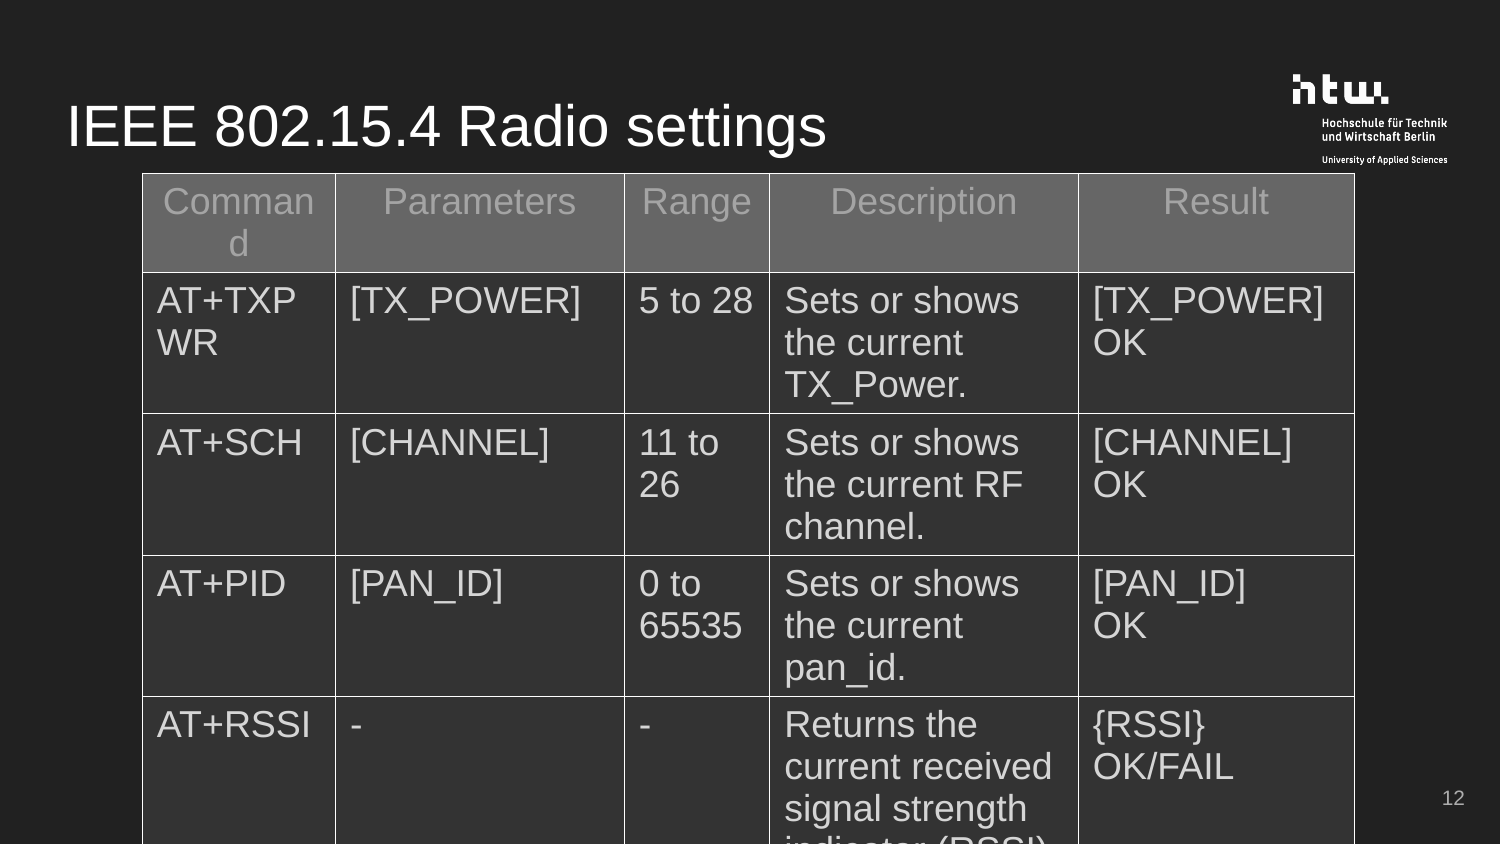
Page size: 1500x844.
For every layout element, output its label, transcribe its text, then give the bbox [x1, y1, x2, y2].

table_cell Returns the current received signal strength indicator (RSSI) [770, 697, 1078, 844]
slide_number <number> [1389, 764, 1480, 830]
table_cell [CHANNEL] OK [1079, 414, 1354, 555]
table_cell AT+RSSI [143, 697, 335, 844]
title IEEE 802.15.4 Radio settings [51, 72, 1449, 167]
table_cell 11 to 26 [625, 414, 769, 555]
table_cell AT+SCH [143, 414, 335, 555]
table_cell AT+TXPWR [143, 273, 335, 413]
table_header Range [625, 174, 769, 272]
table_cell AT+PID [143, 556, 335, 696]
table_cell {RSSI} OK/FAIL [1079, 697, 1354, 844]
table_header Parameters [336, 174, 624, 272]
table_header Result [1079, 174, 1354, 272]
table_cell Sets or shows the current RF channel. [770, 414, 1078, 555]
table_cell [CHANNEL] [336, 414, 624, 555]
table_cell 0 to 65535 [625, 556, 769, 696]
table_cell Sets or shows the current pan_id. [770, 556, 1078, 696]
table_cell [PAN_ID] OK [1079, 556, 1354, 696]
table_cell [PAN_ID] [336, 556, 624, 696]
table_cell [TX_POWER] [336, 273, 624, 413]
table_header Command [143, 174, 335, 272]
table_cell [TX_POWER] OK [1079, 273, 1354, 413]
table_header Description [770, 174, 1078, 272]
table_cell - [336, 697, 624, 844]
table_cell - [625, 697, 769, 844]
table_cell Sets or shows the current TX_Power. [770, 273, 1078, 413]
table_cell 5 to 28 [625, 273, 769, 413]
